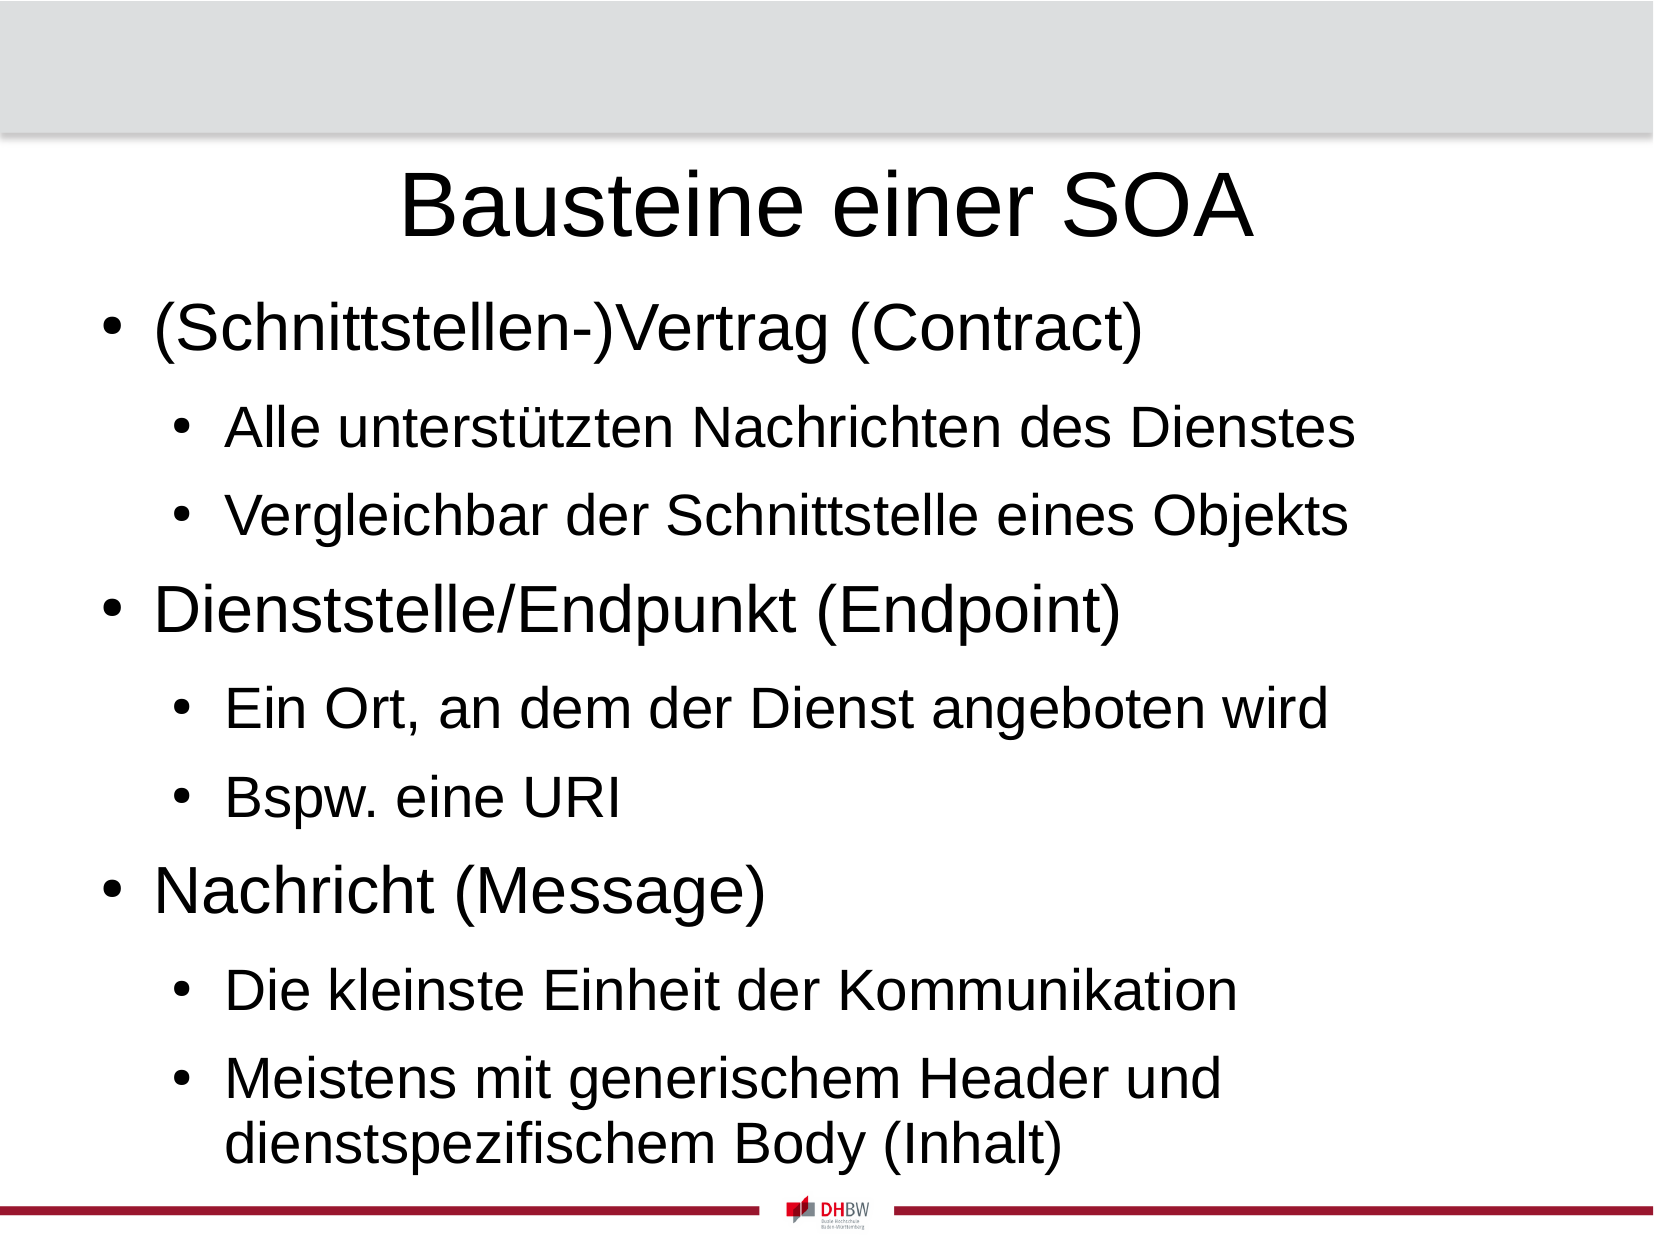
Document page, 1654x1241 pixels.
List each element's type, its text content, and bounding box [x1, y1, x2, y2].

title Bausteine einer SOA [82, 147, 1571, 257]
picture [0, 1, 1654, 1237]
list (Schnittstellen-)Vertrag (Contract) Alle unterstützten Nachrichten des Dienstes Vergleichbar der Schnittstelle eines Objekts Dienststelle/Endpunkt (Endpoint) Ein Ort, an dem der Dienst angeboten wird Bspw. eine URI Nachricht (Message) Die kleinste Einheit der Kommunikation Meistens mit generischem Header und dienstspezifischem Body (Inhalt) [82, 290, 1571, 1175]
